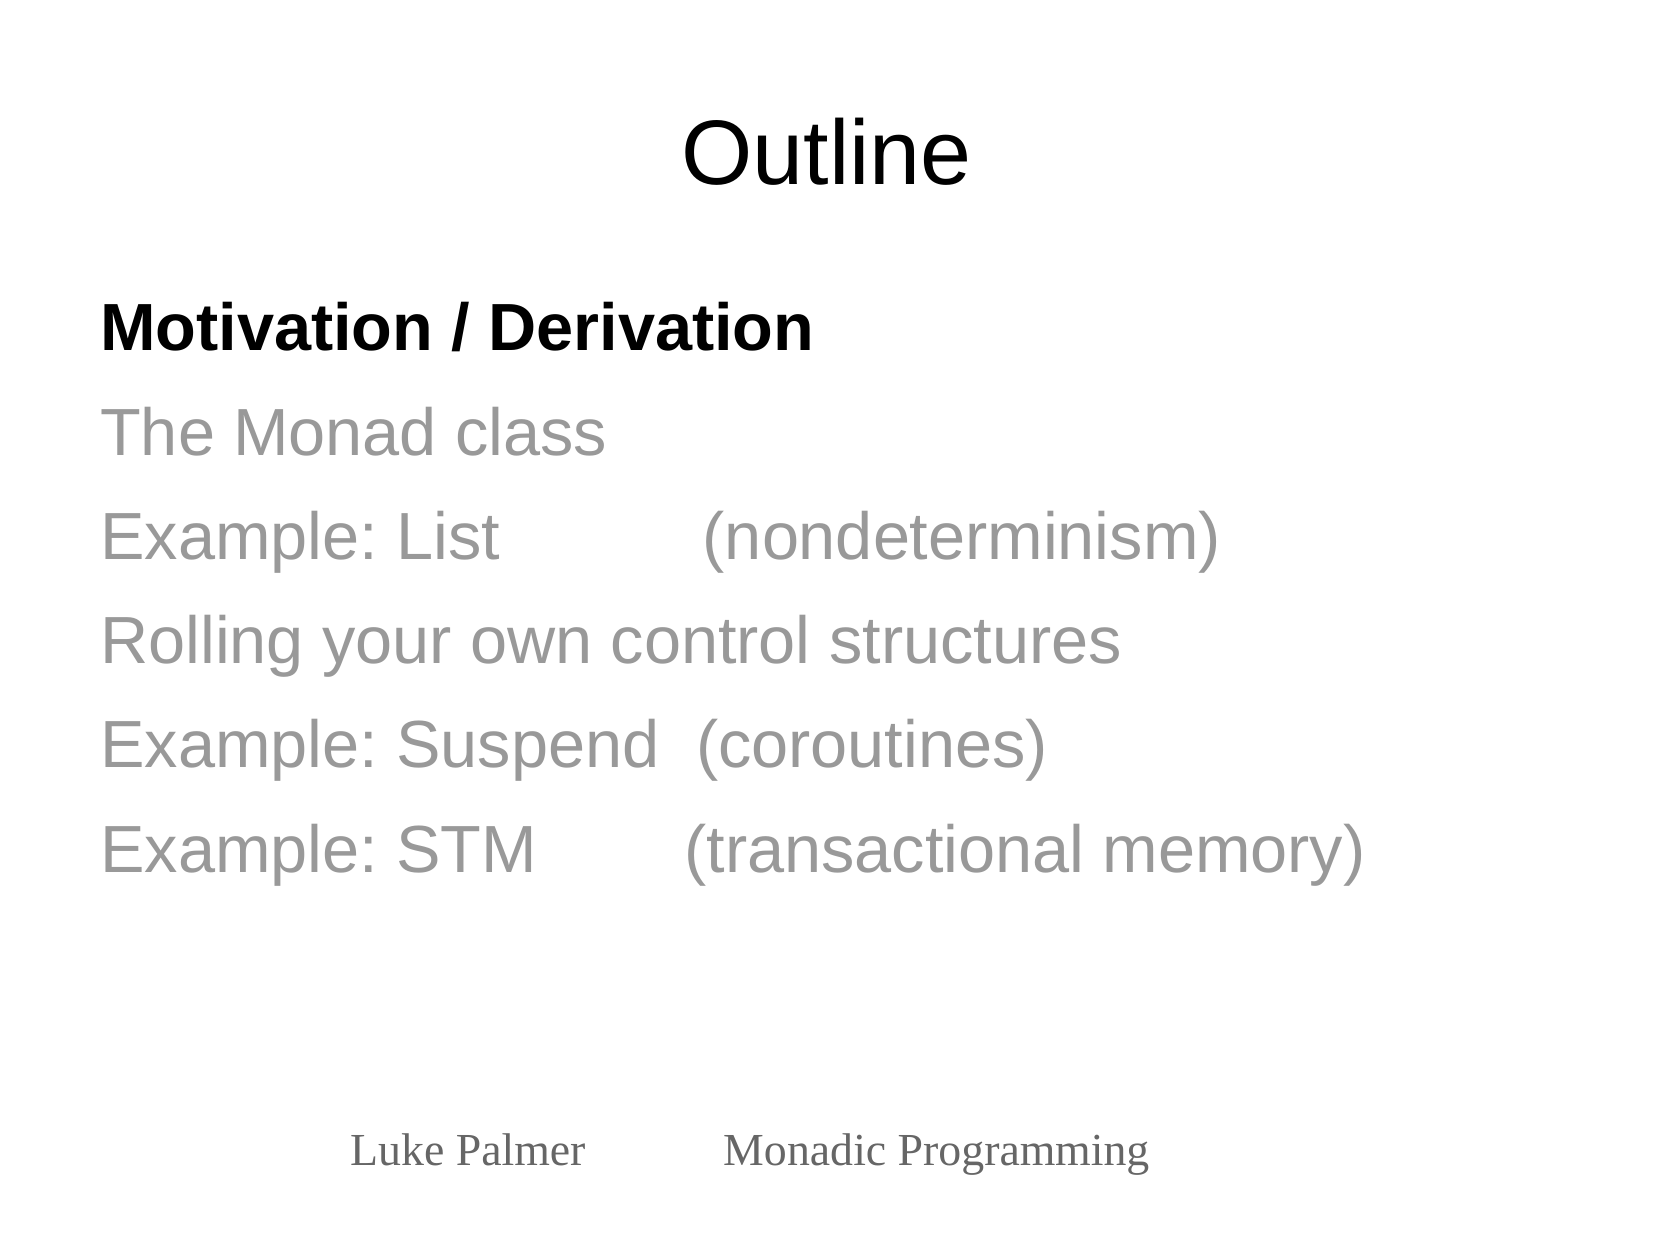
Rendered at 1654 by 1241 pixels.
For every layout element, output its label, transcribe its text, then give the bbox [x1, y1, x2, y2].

list Motivation / Derivation The Monad class Example: List (nondeterminism) Rolling your own control structures Example: Suspend (coroutines) Example: STM (transactional memory) [82, 290, 1571, 1109]
title Outline [82, 49, 1571, 257]
